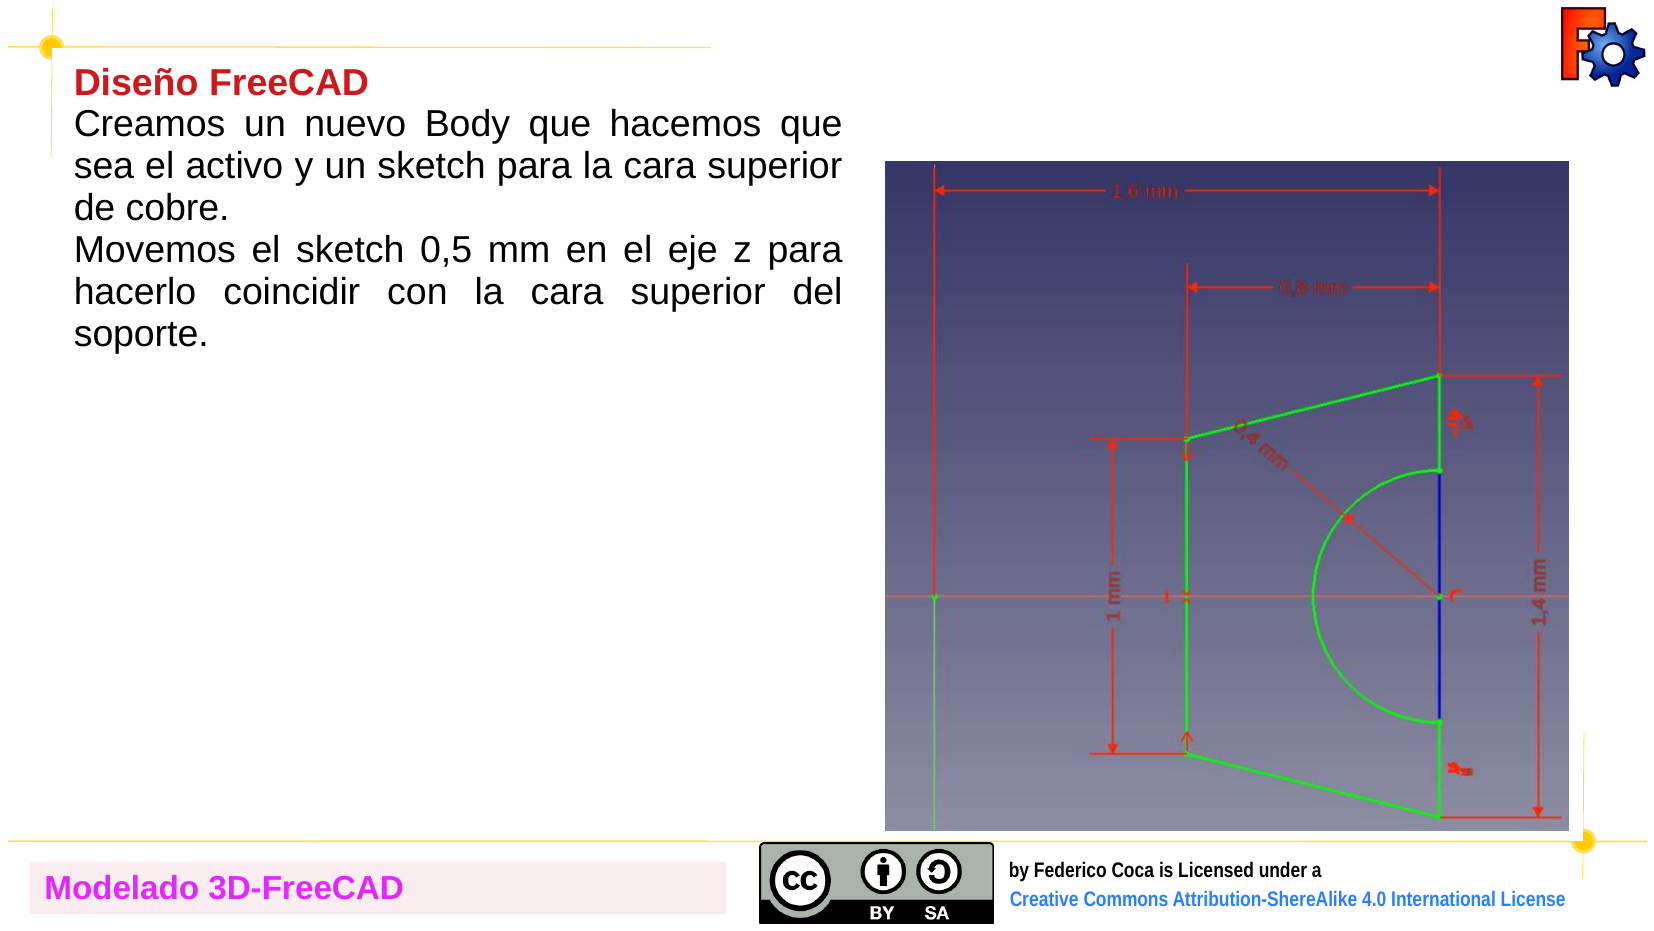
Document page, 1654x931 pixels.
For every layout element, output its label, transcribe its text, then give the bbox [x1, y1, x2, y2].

picture [1556, 0, 1651, 95]
text_box Diseño FreeCAD Creamos un nuevo Body que hacemos que sea el activo y un sketch para la cara superior de cobre. Movemos el sketch 0,5 mm en el eje z para hacerlo coincidir con la cara superior del soporte. [59, 53, 858, 363]
text_box Modelado 3D-FreeCAD [29, 862, 727, 915]
picture [885, 161, 1569, 831]
